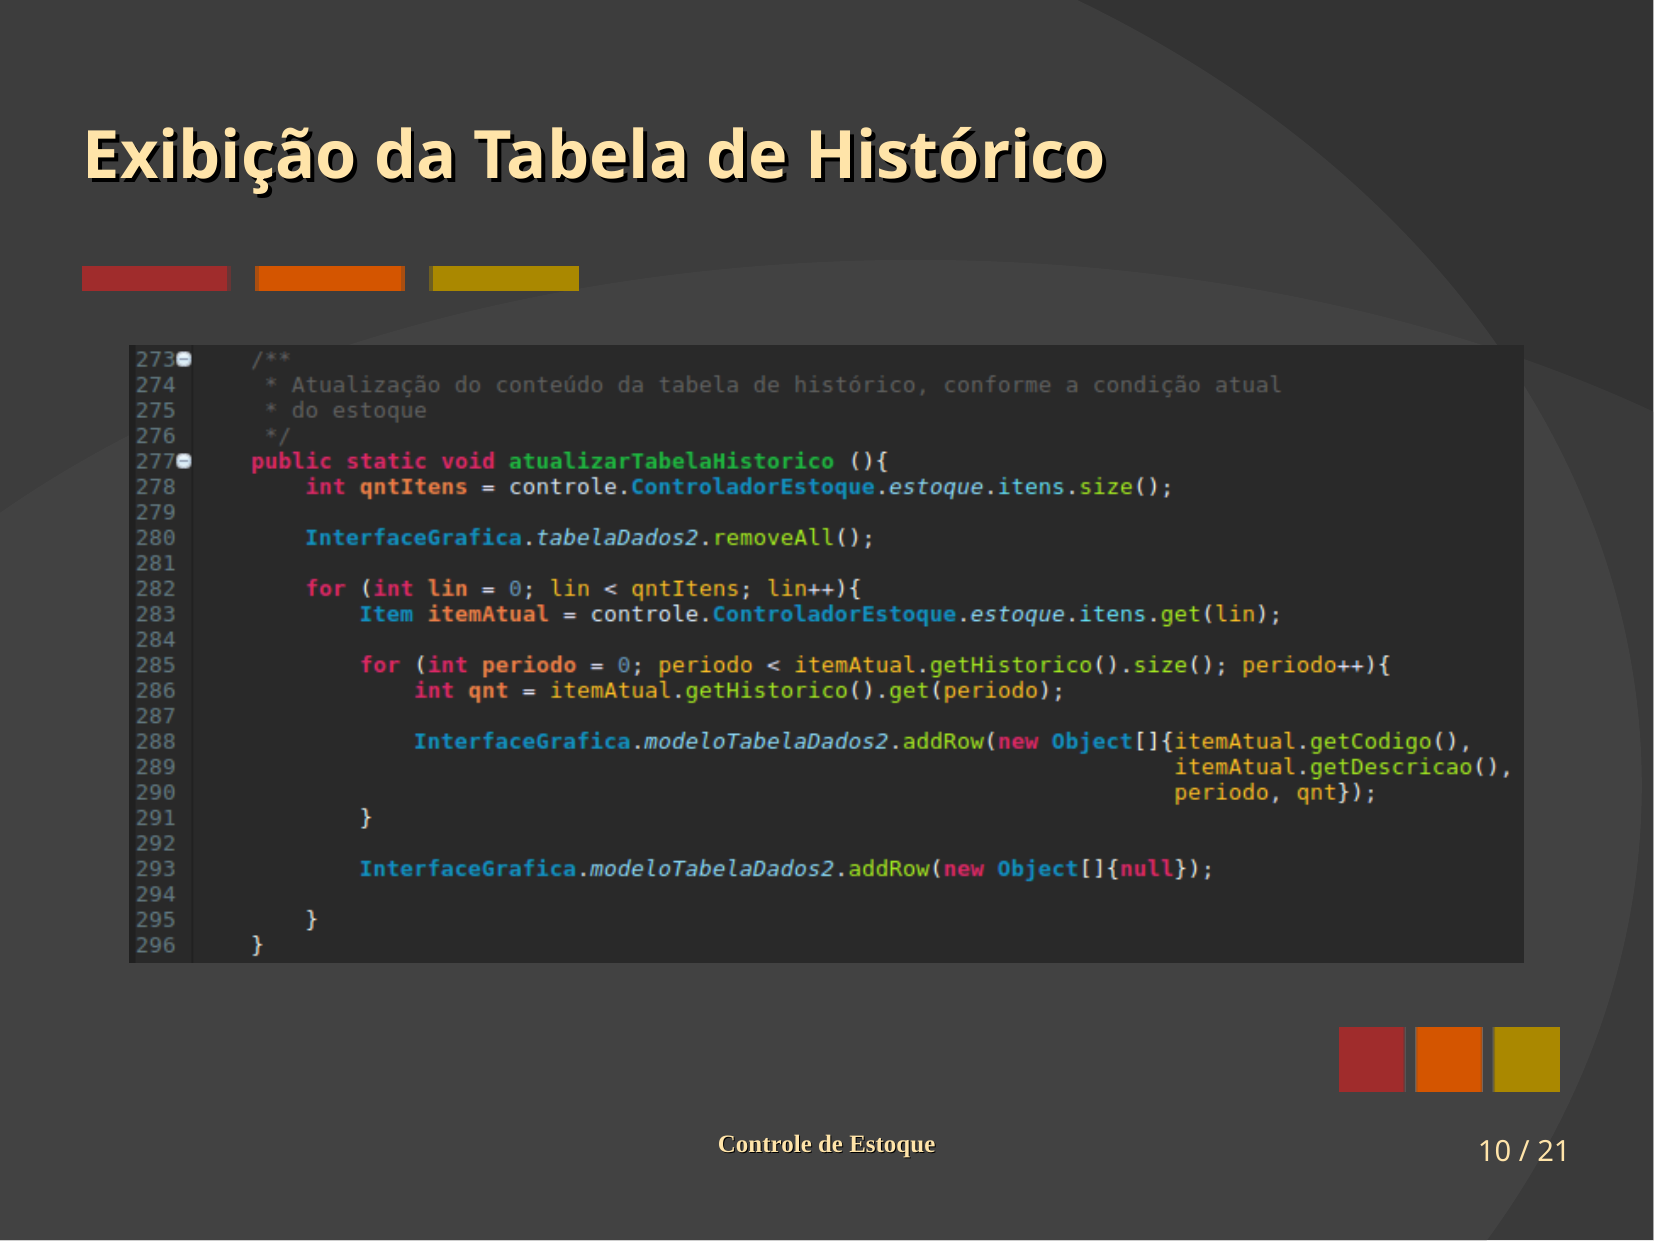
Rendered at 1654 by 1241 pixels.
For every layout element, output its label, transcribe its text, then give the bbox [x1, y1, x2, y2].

picture [82, 266, 579, 291]
picture [129, 345, 1524, 963]
picture [1339, 1027, 1560, 1092]
title Exibição da Tabela de Histórico [82, 49, 1571, 257]
